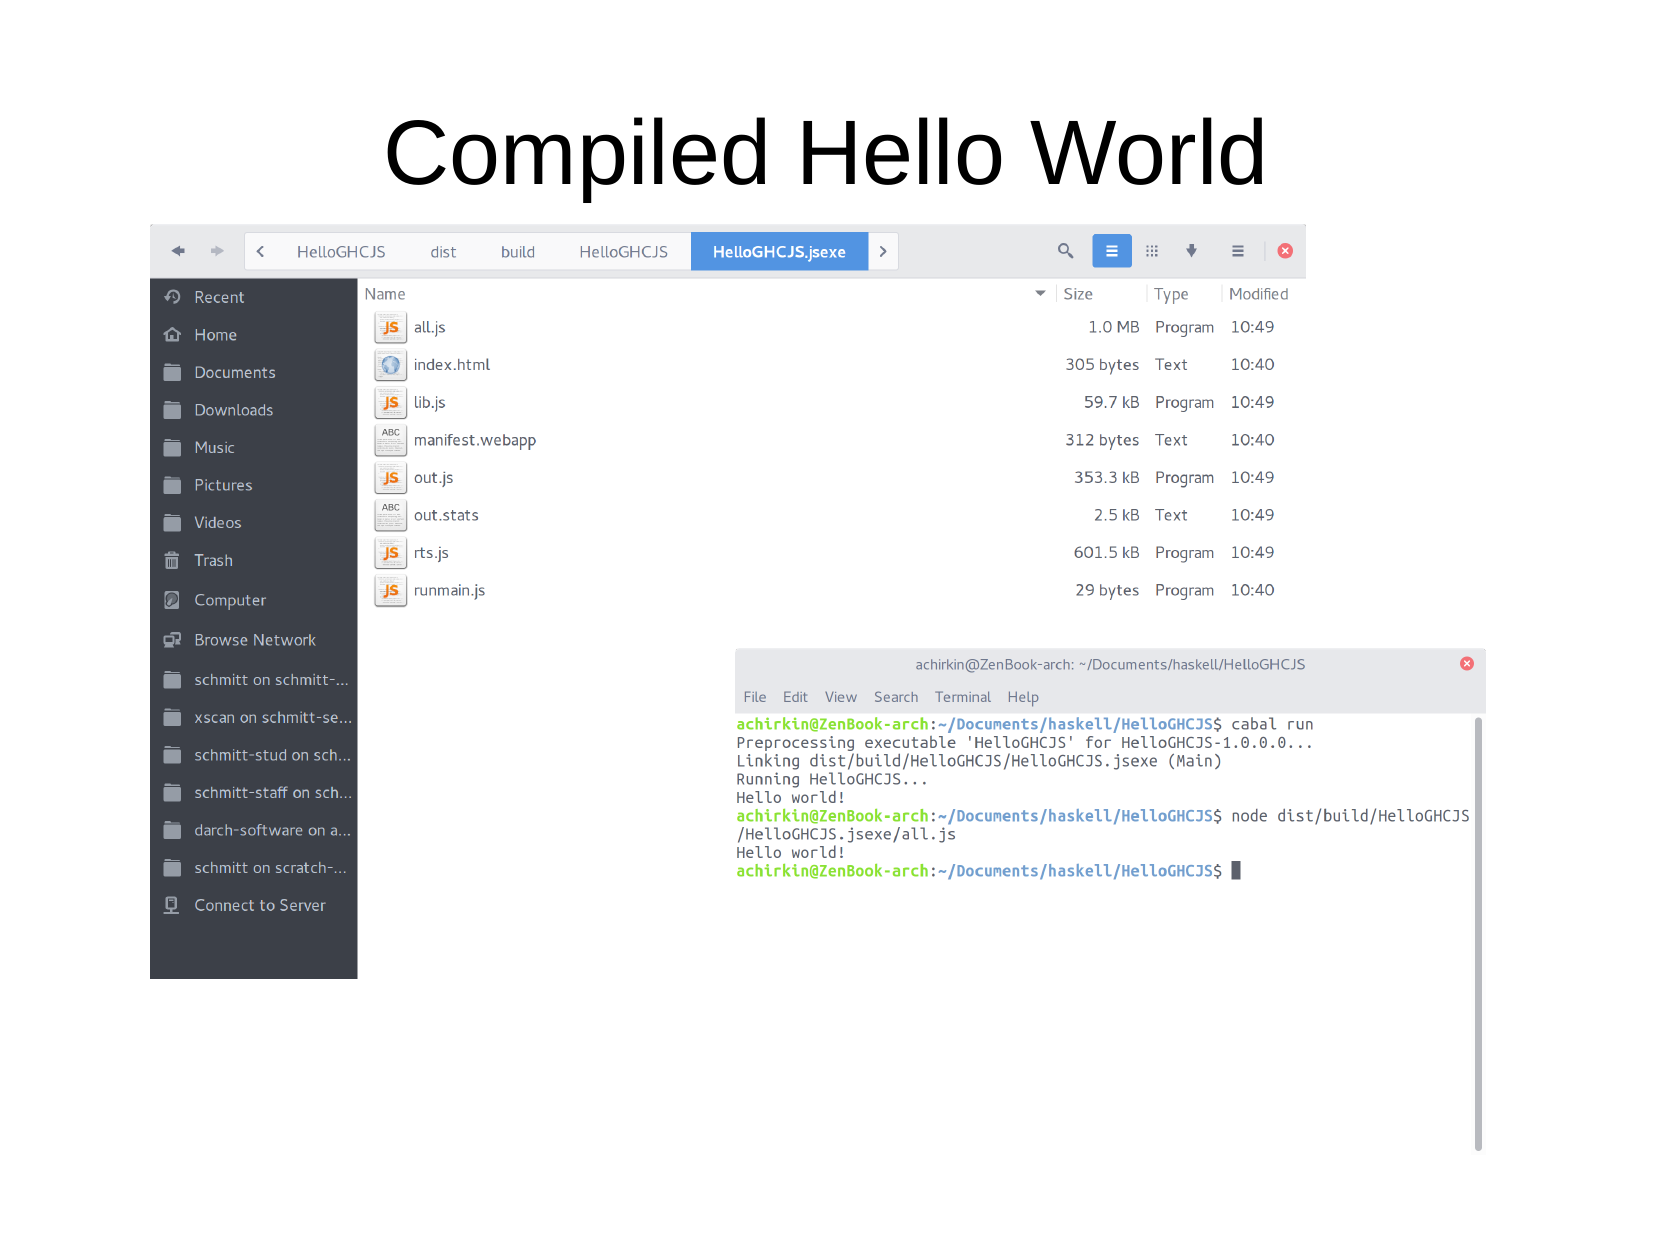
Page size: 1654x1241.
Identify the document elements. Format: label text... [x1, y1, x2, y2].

picture [150, 224, 1486, 1156]
title Compiled Hello World [82, 49, 1571, 257]
